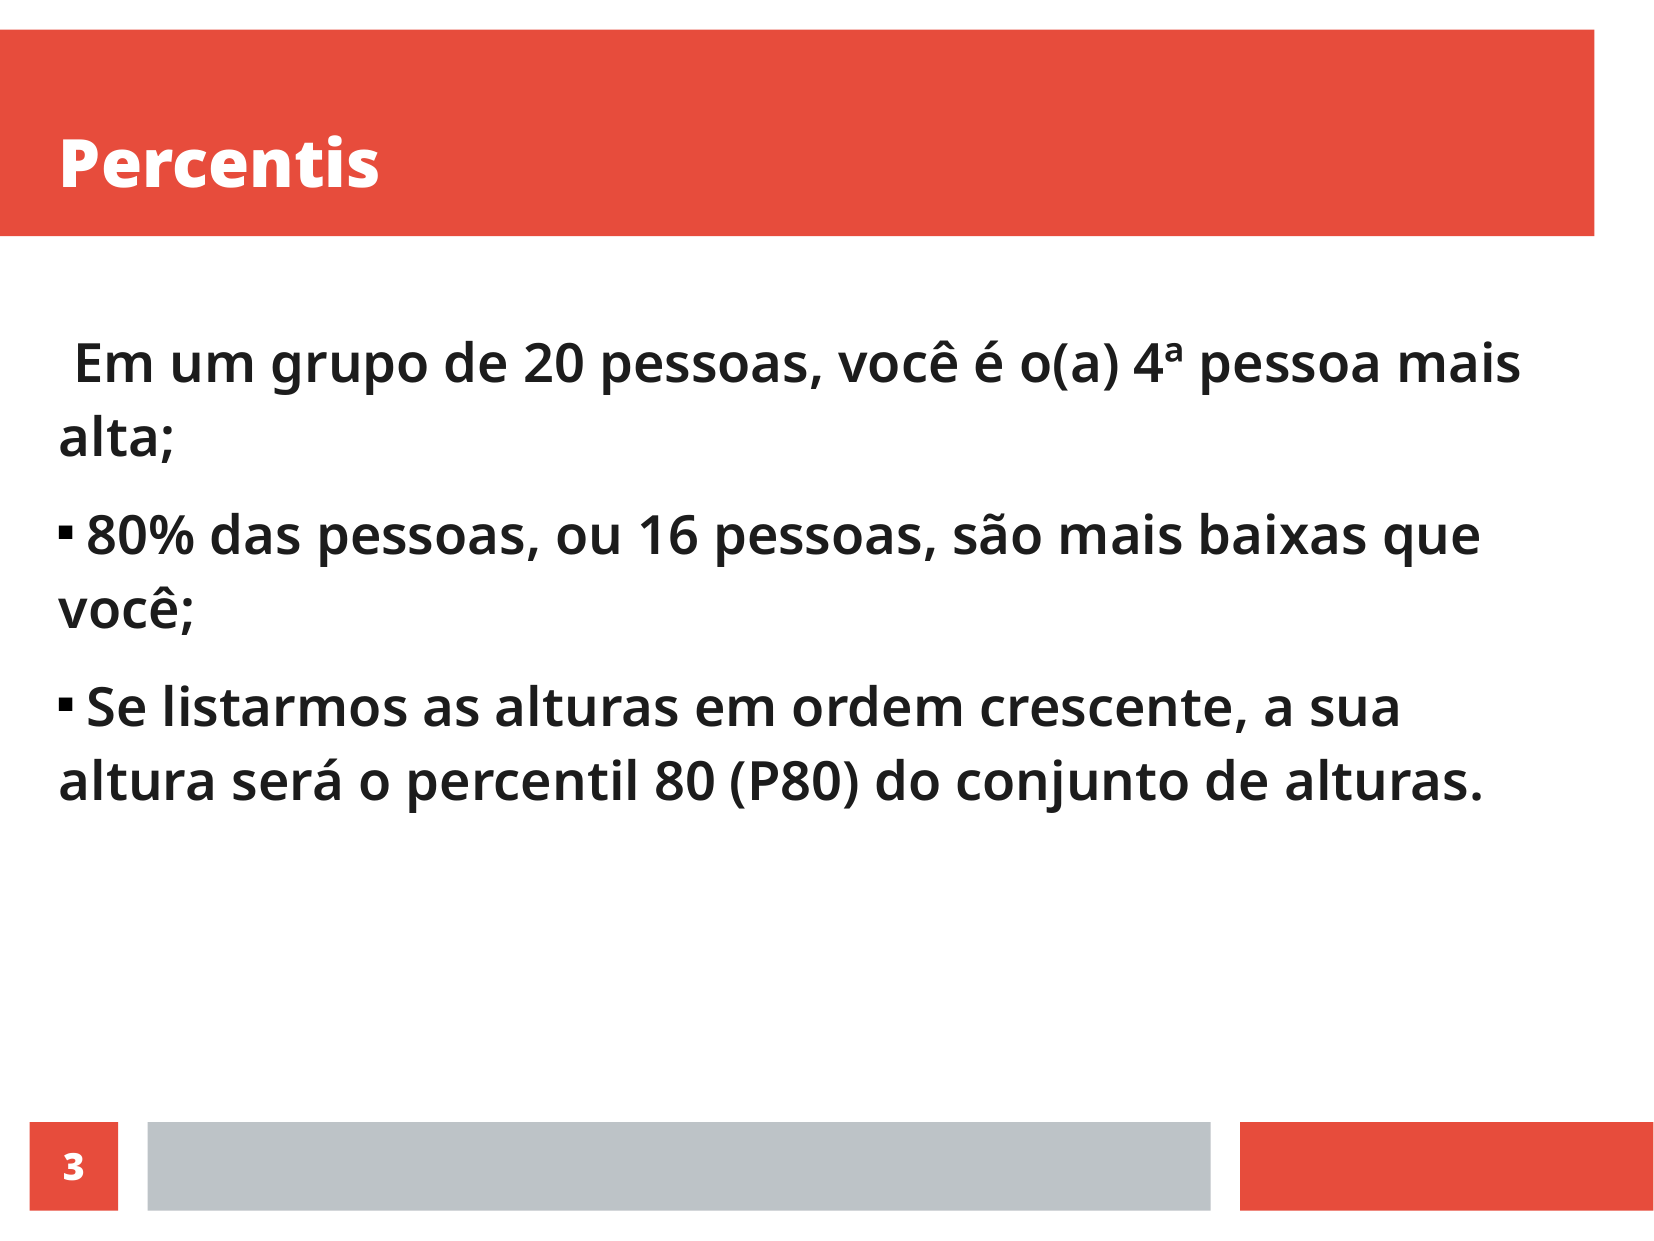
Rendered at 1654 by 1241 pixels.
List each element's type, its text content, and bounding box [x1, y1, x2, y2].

list Em um grupo de 20 pessoas, você é o(a) 4ª pessoa mais alta; 80% das pessoas, ou 16 pessoas, são mais baixas que você; Se listarmos as alturas em ordem crescente, a sua altura será o percentil 80 (P80) do conjunto de alturas. [59, 324, 1565, 1093]
title Percentis [59, 59, 1595, 207]
